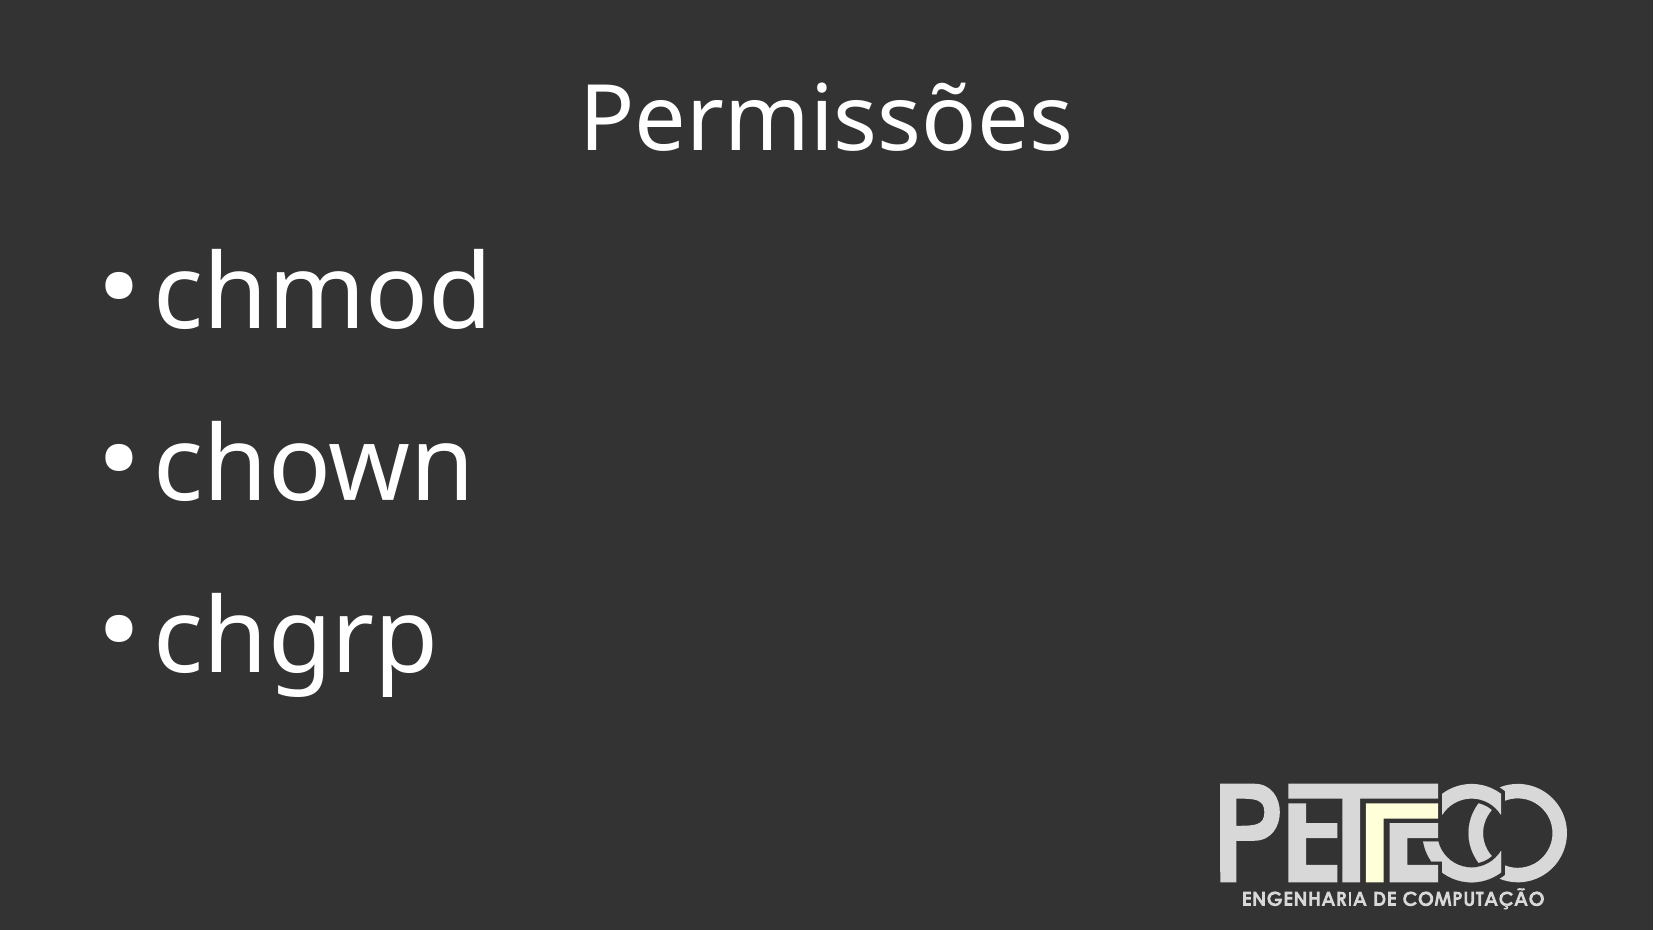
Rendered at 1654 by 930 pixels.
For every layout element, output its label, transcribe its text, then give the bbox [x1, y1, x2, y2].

list chmod chown chgrp [82, 217, 1571, 757]
title Permissões [82, 37, 1571, 193]
